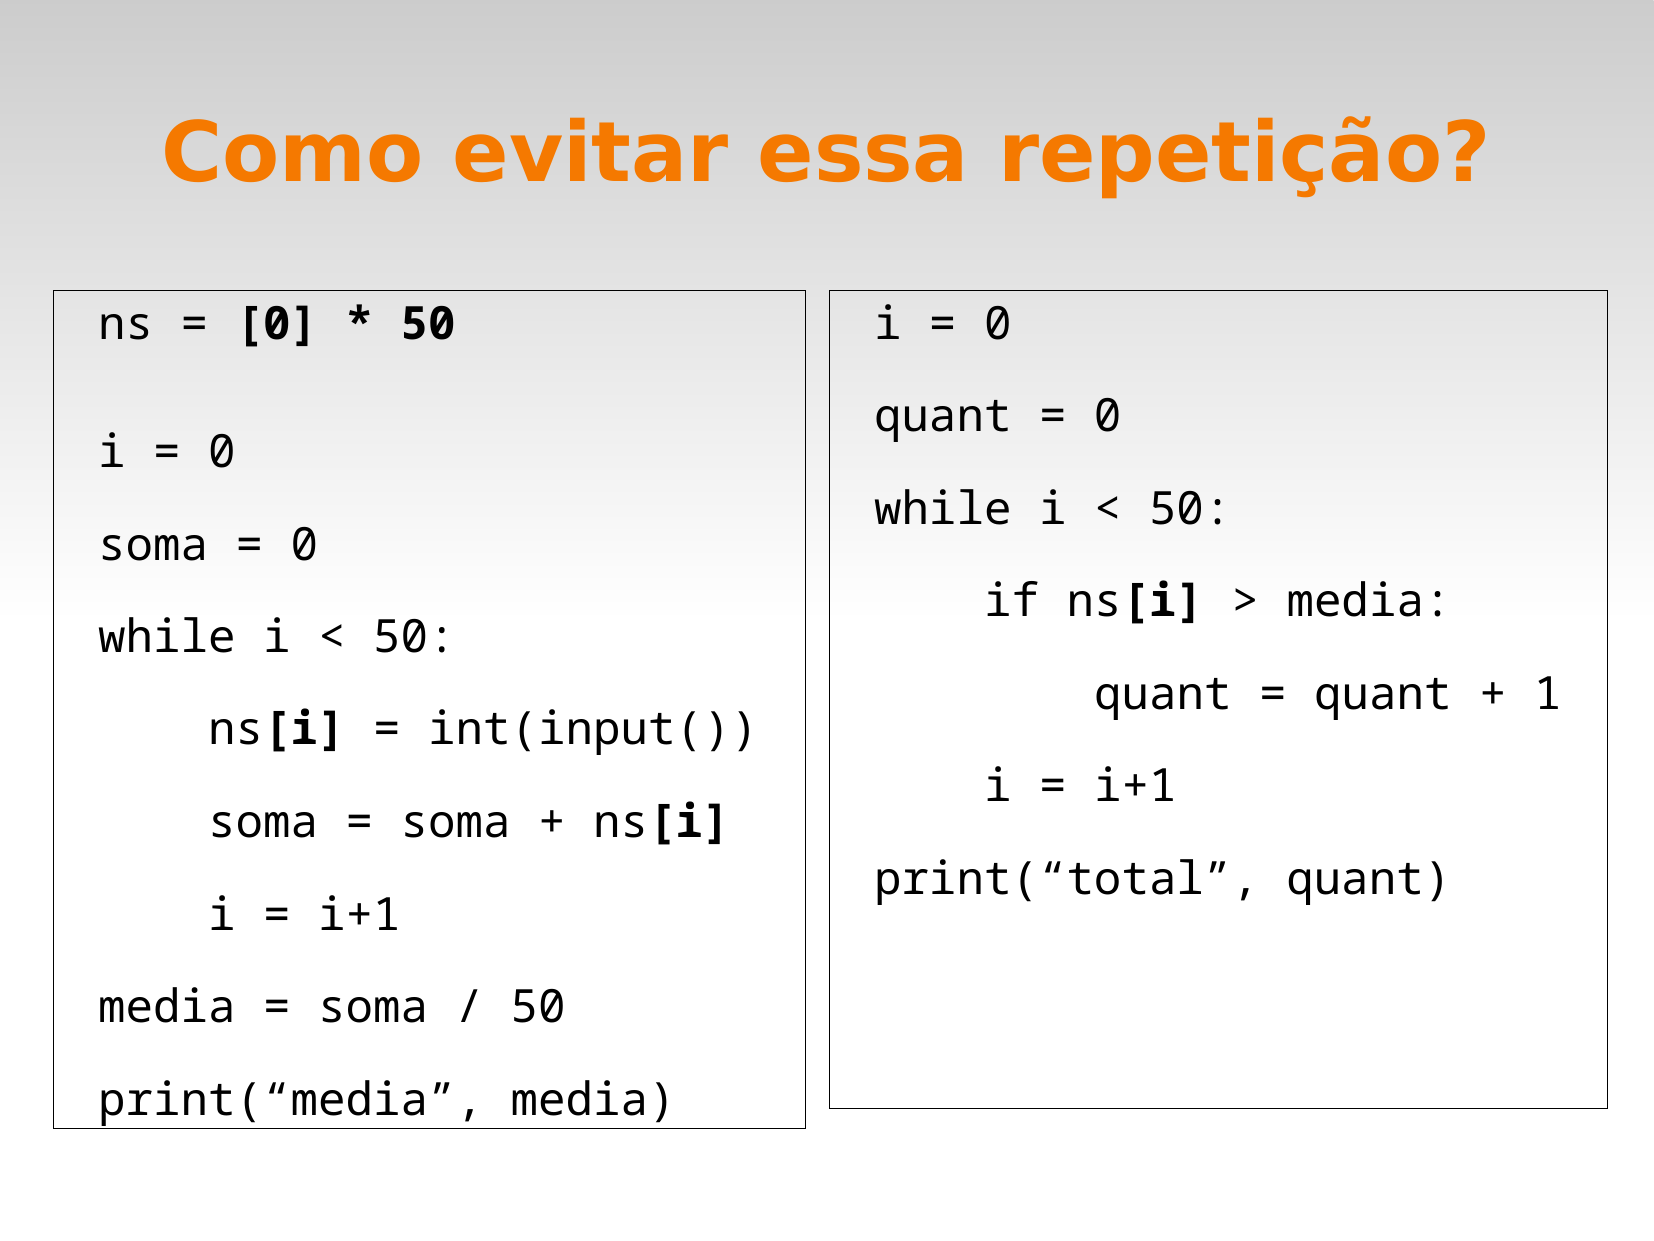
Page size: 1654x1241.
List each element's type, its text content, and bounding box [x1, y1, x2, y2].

title Como evitar essa repetição? [82, 49, 1571, 257]
list ns = [0] * 50 i = 0 soma = 0 while i < 50: ns[i] = int(input()) soma = soma + ns[i] i = i+1 media = soma / 50 print(“media”, media) [53, 290, 806, 1109]
list i = 0 quant = 0 while i < 50: if ns[i] > media: quant = quant + 1 i = i+1 print(“total”, quant) [829, 290, 1608, 1109]
